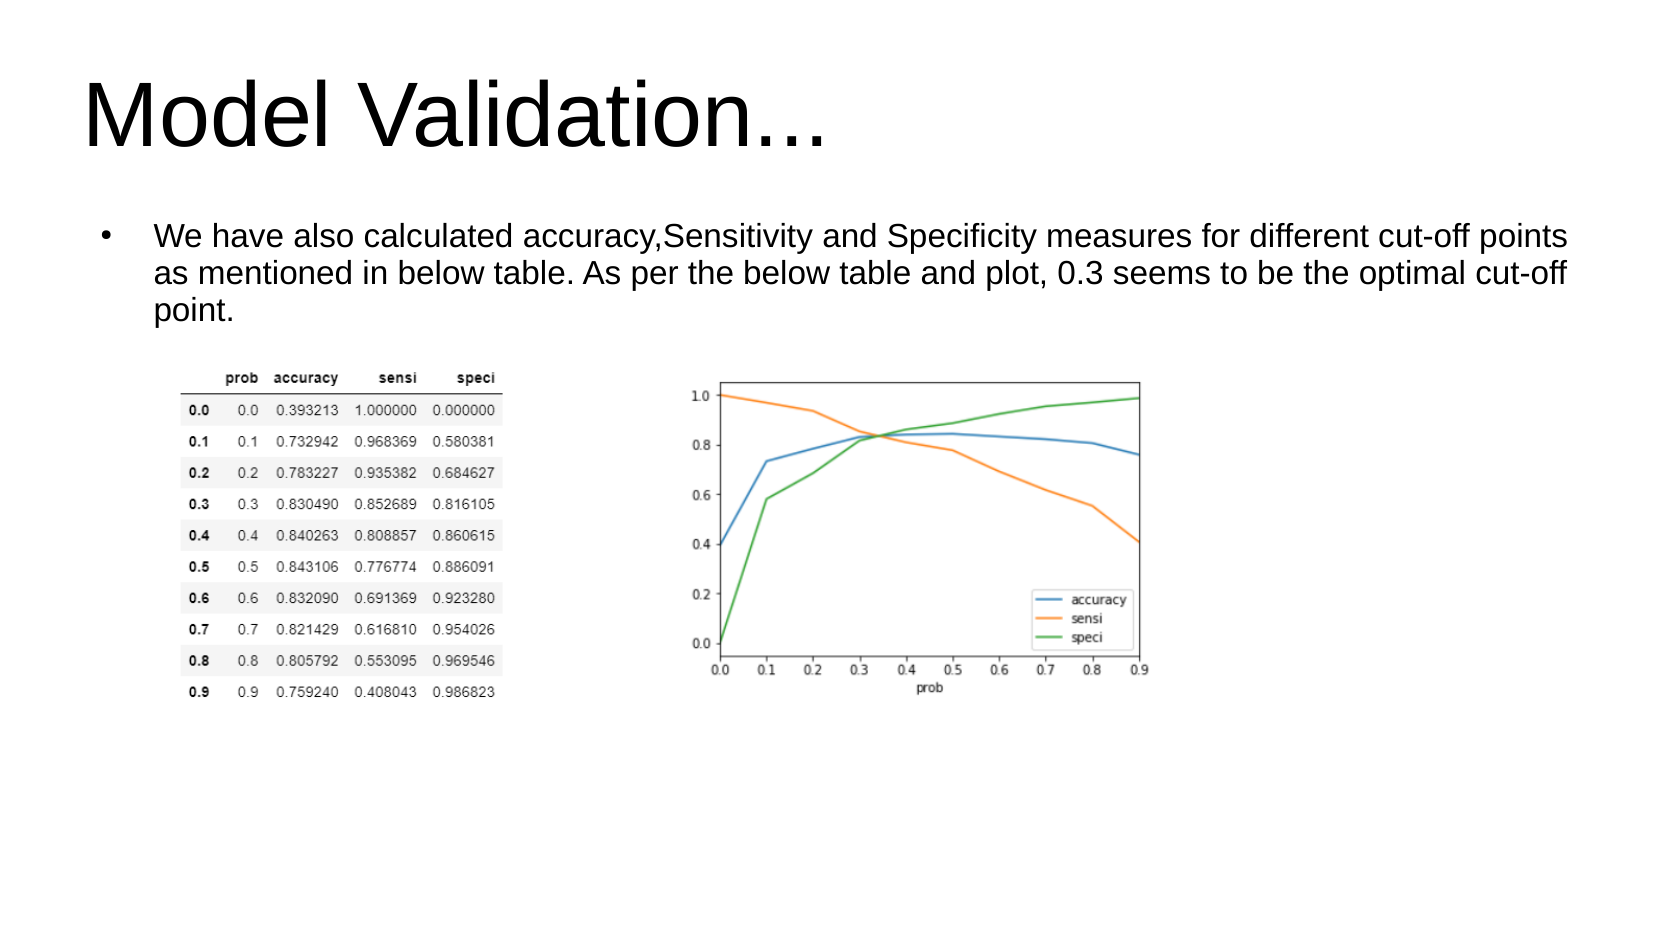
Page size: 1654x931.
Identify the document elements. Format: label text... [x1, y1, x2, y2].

picture [675, 359, 1186, 714]
picture [165, 362, 537, 721]
list We have also calculated accuracy,Sensitivity and Specificity measures for different cut-off points as mentioned in below table. As per the below table and plot, 0.3 seems to be the optimal cut-off point. [82, 217, 1571, 758]
title Model Validation... [82, 37, 1571, 193]
